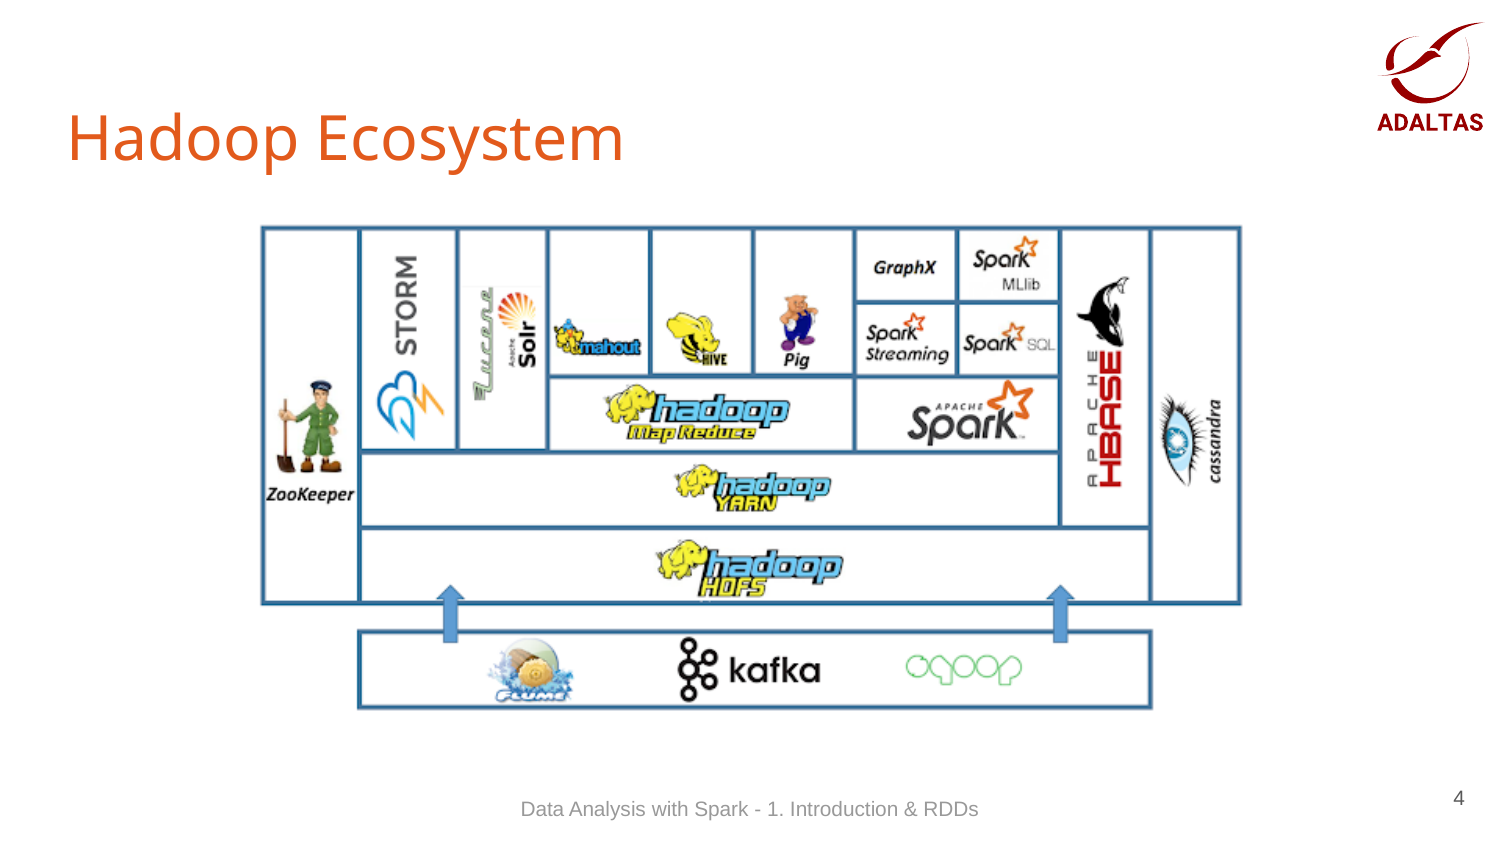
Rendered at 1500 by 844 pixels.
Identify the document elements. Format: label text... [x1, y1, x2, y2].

slide_number <number> [1389, 764, 1480, 830]
text_box Data Analysis with Spark - 1. Introduction & RDDs [480, 781, 1020, 830]
picture [251, 211, 1252, 720]
title Hadoop Ecosystem [51, 71, 1184, 166]
